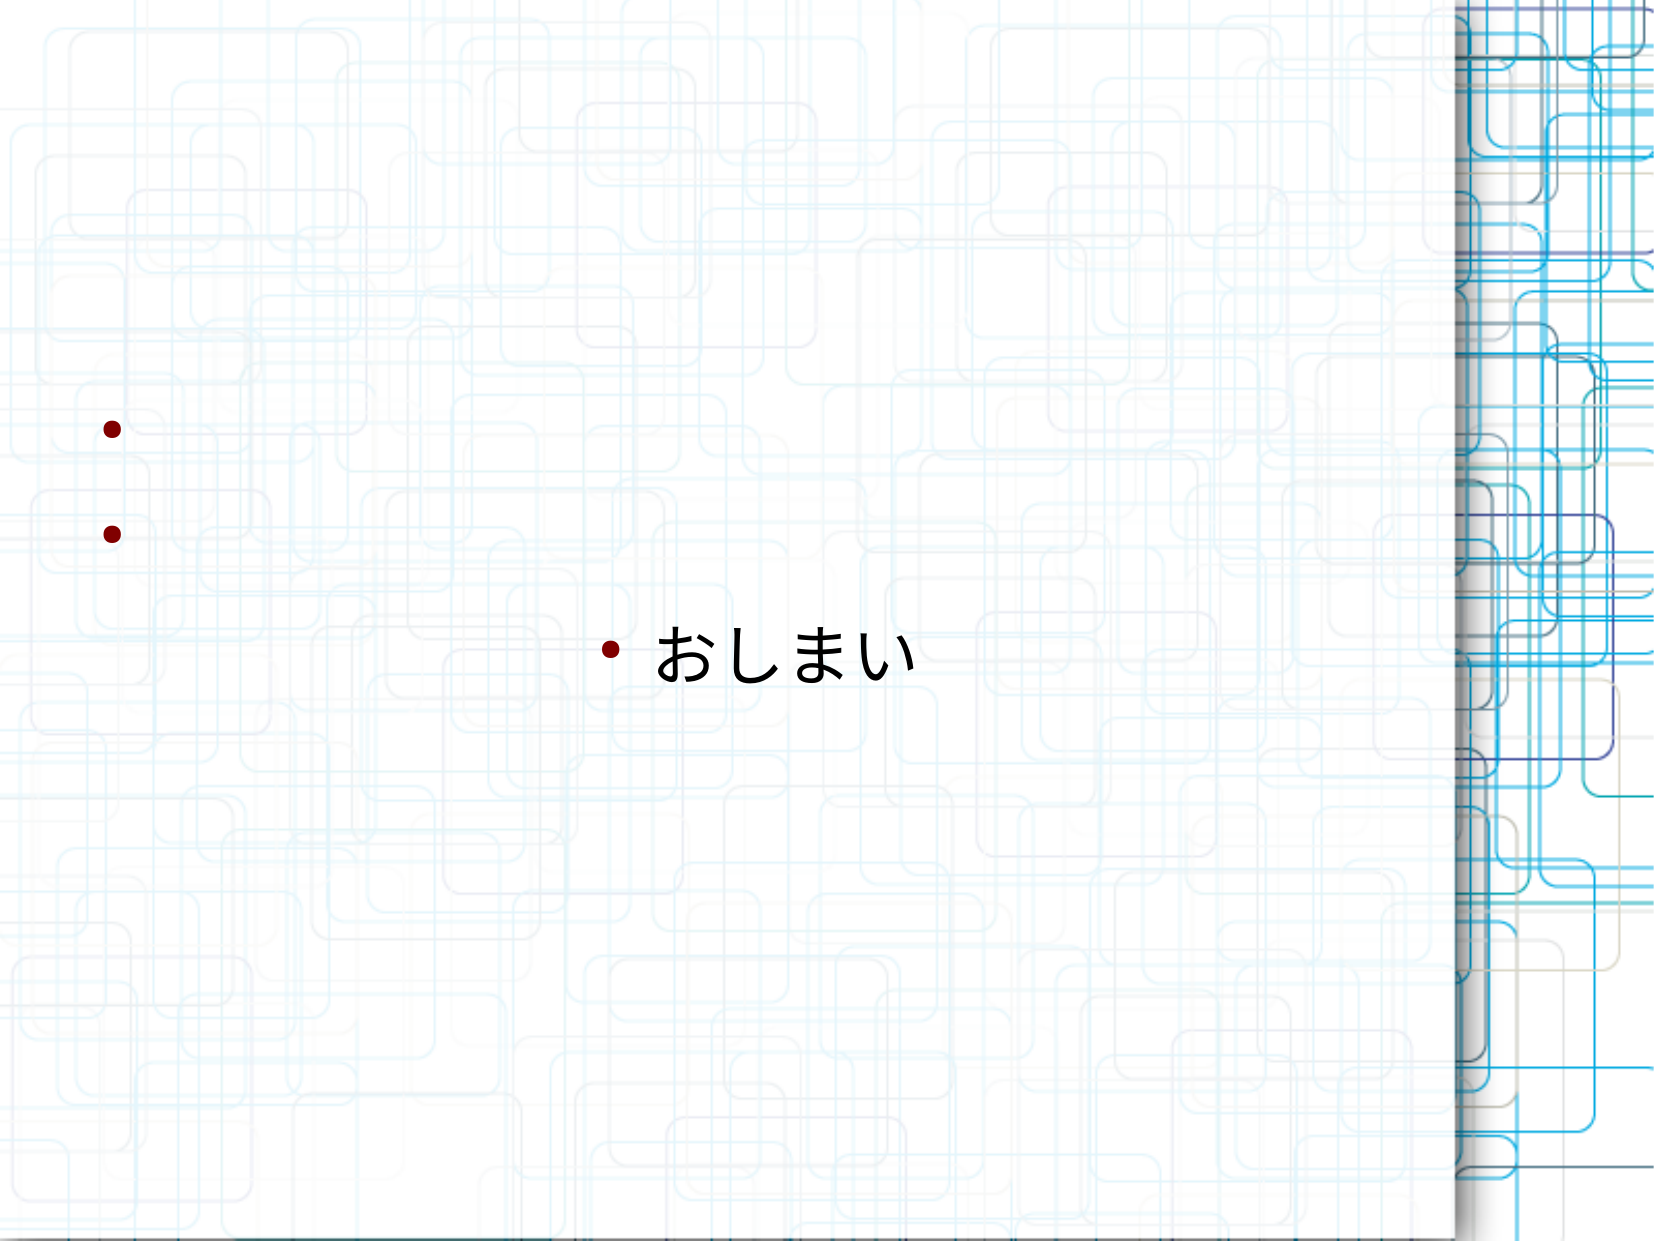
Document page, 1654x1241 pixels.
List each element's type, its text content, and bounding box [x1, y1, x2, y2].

list おしまい [82, 290, 1418, 1010]
picture [0, 0, 1654, 1241]
